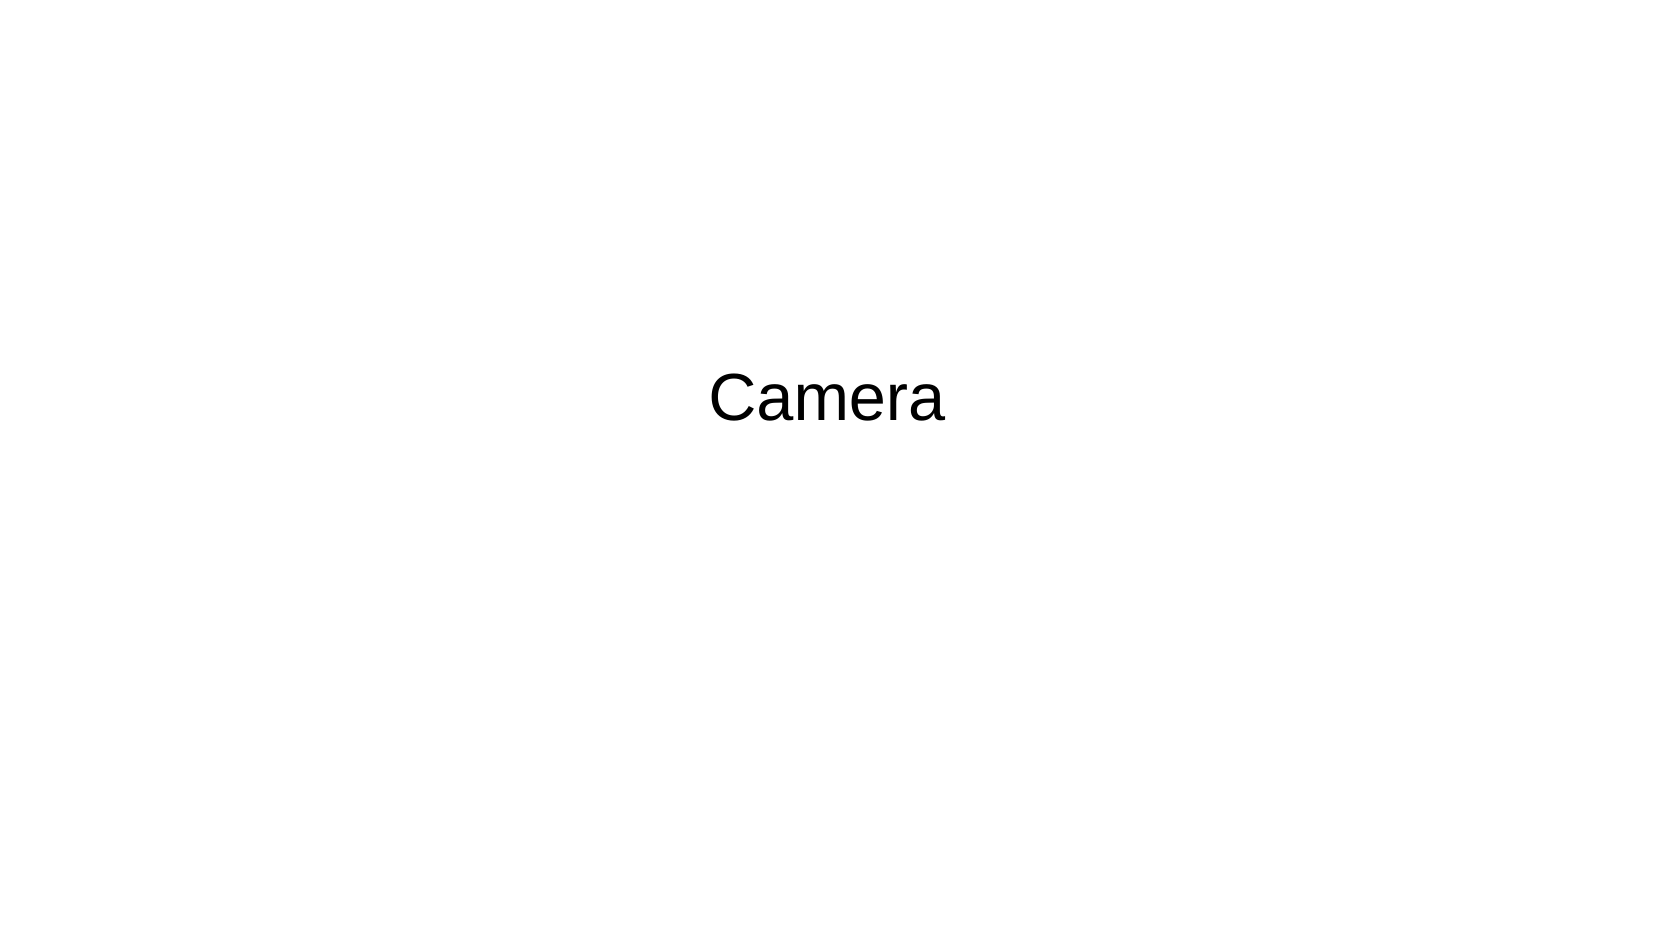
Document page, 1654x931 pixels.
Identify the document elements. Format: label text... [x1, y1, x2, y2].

subtitle Camera [82, 37, 1571, 757]
